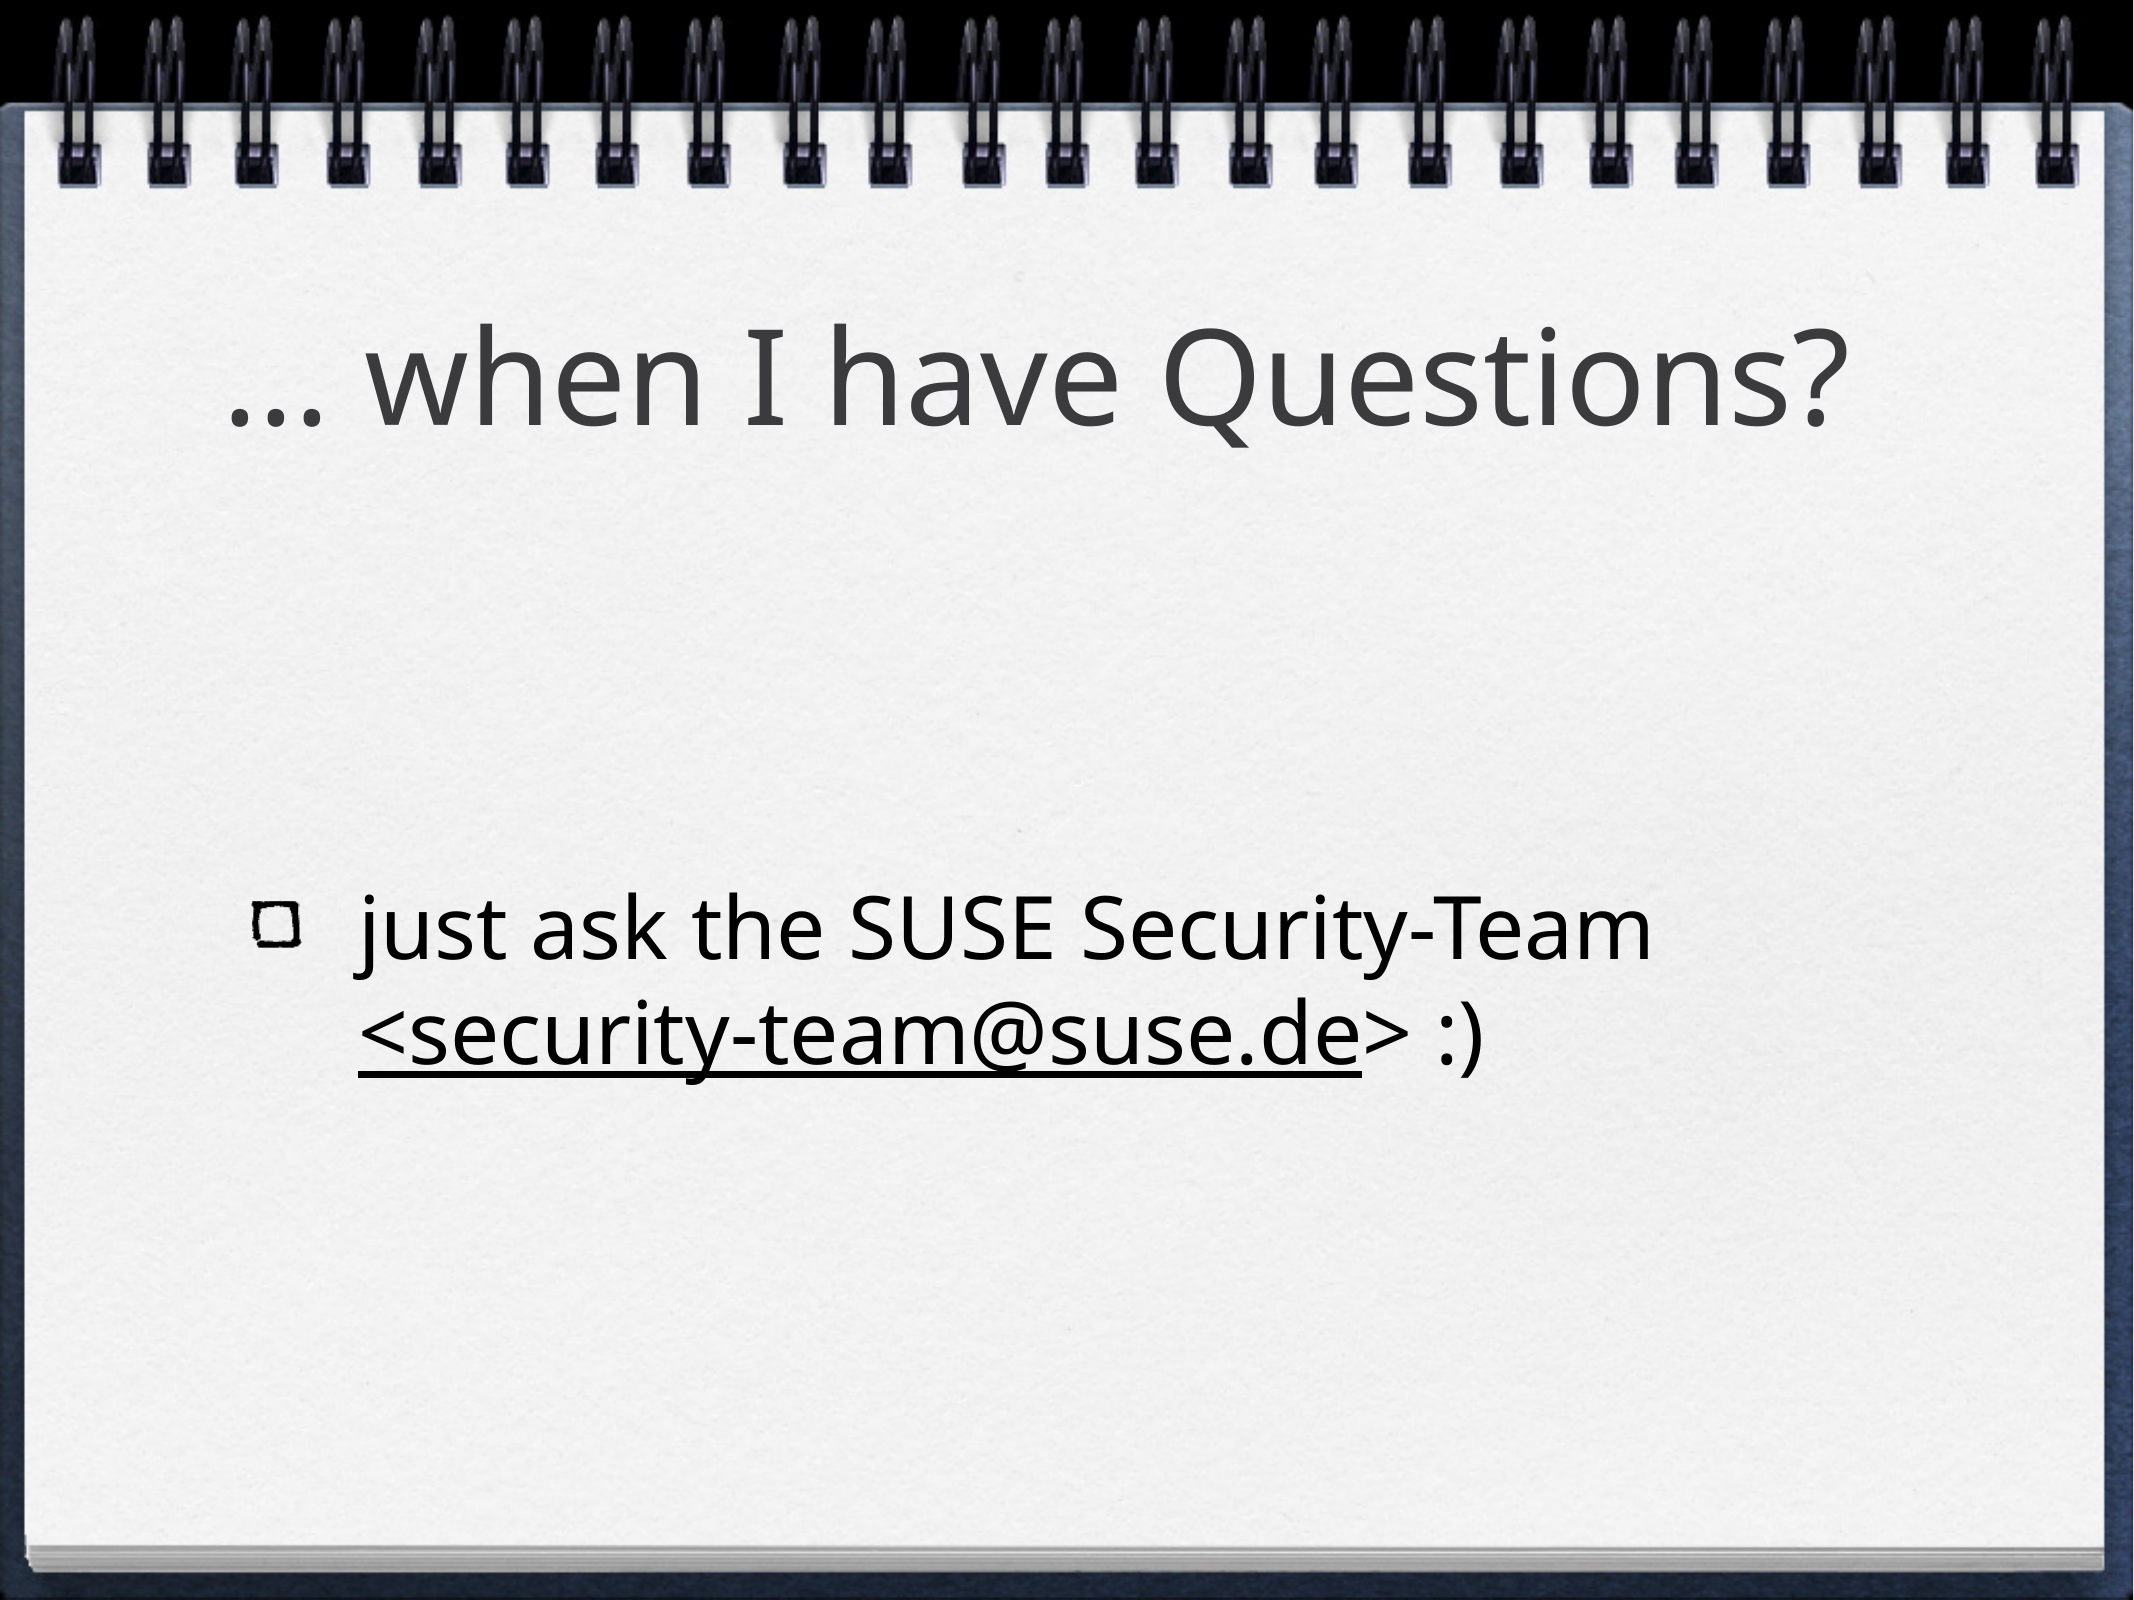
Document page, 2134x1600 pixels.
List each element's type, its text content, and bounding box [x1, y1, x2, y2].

title ... when I have Questions? [214, 231, 1919, 512]
list just ask the SUSE Security-Team <security-team@suse.de> :) [208, 512, 1925, 1442]
picture [0, 0, 2134, 1600]
